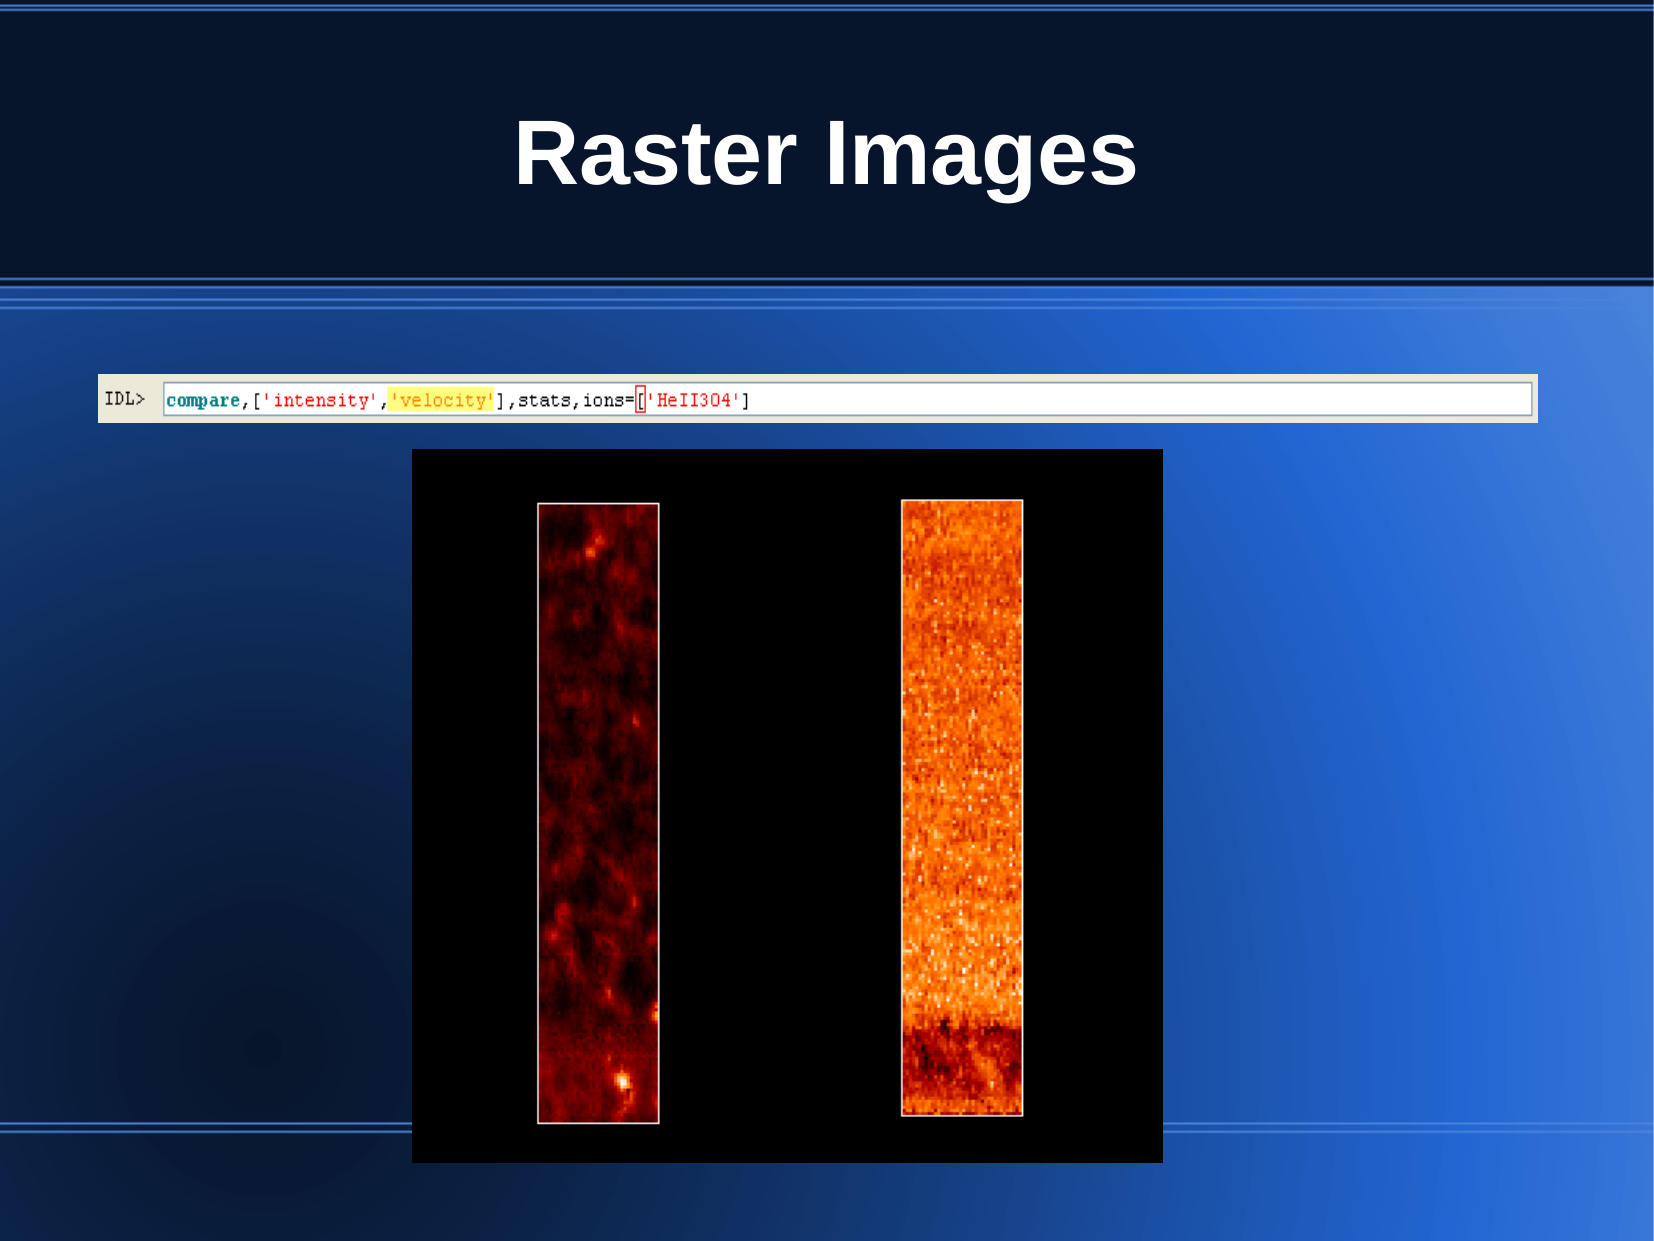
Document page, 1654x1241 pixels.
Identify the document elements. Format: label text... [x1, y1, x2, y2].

picture [0, 0, 1654, 1241]
title Raster Images [82, 56, 1571, 250]
